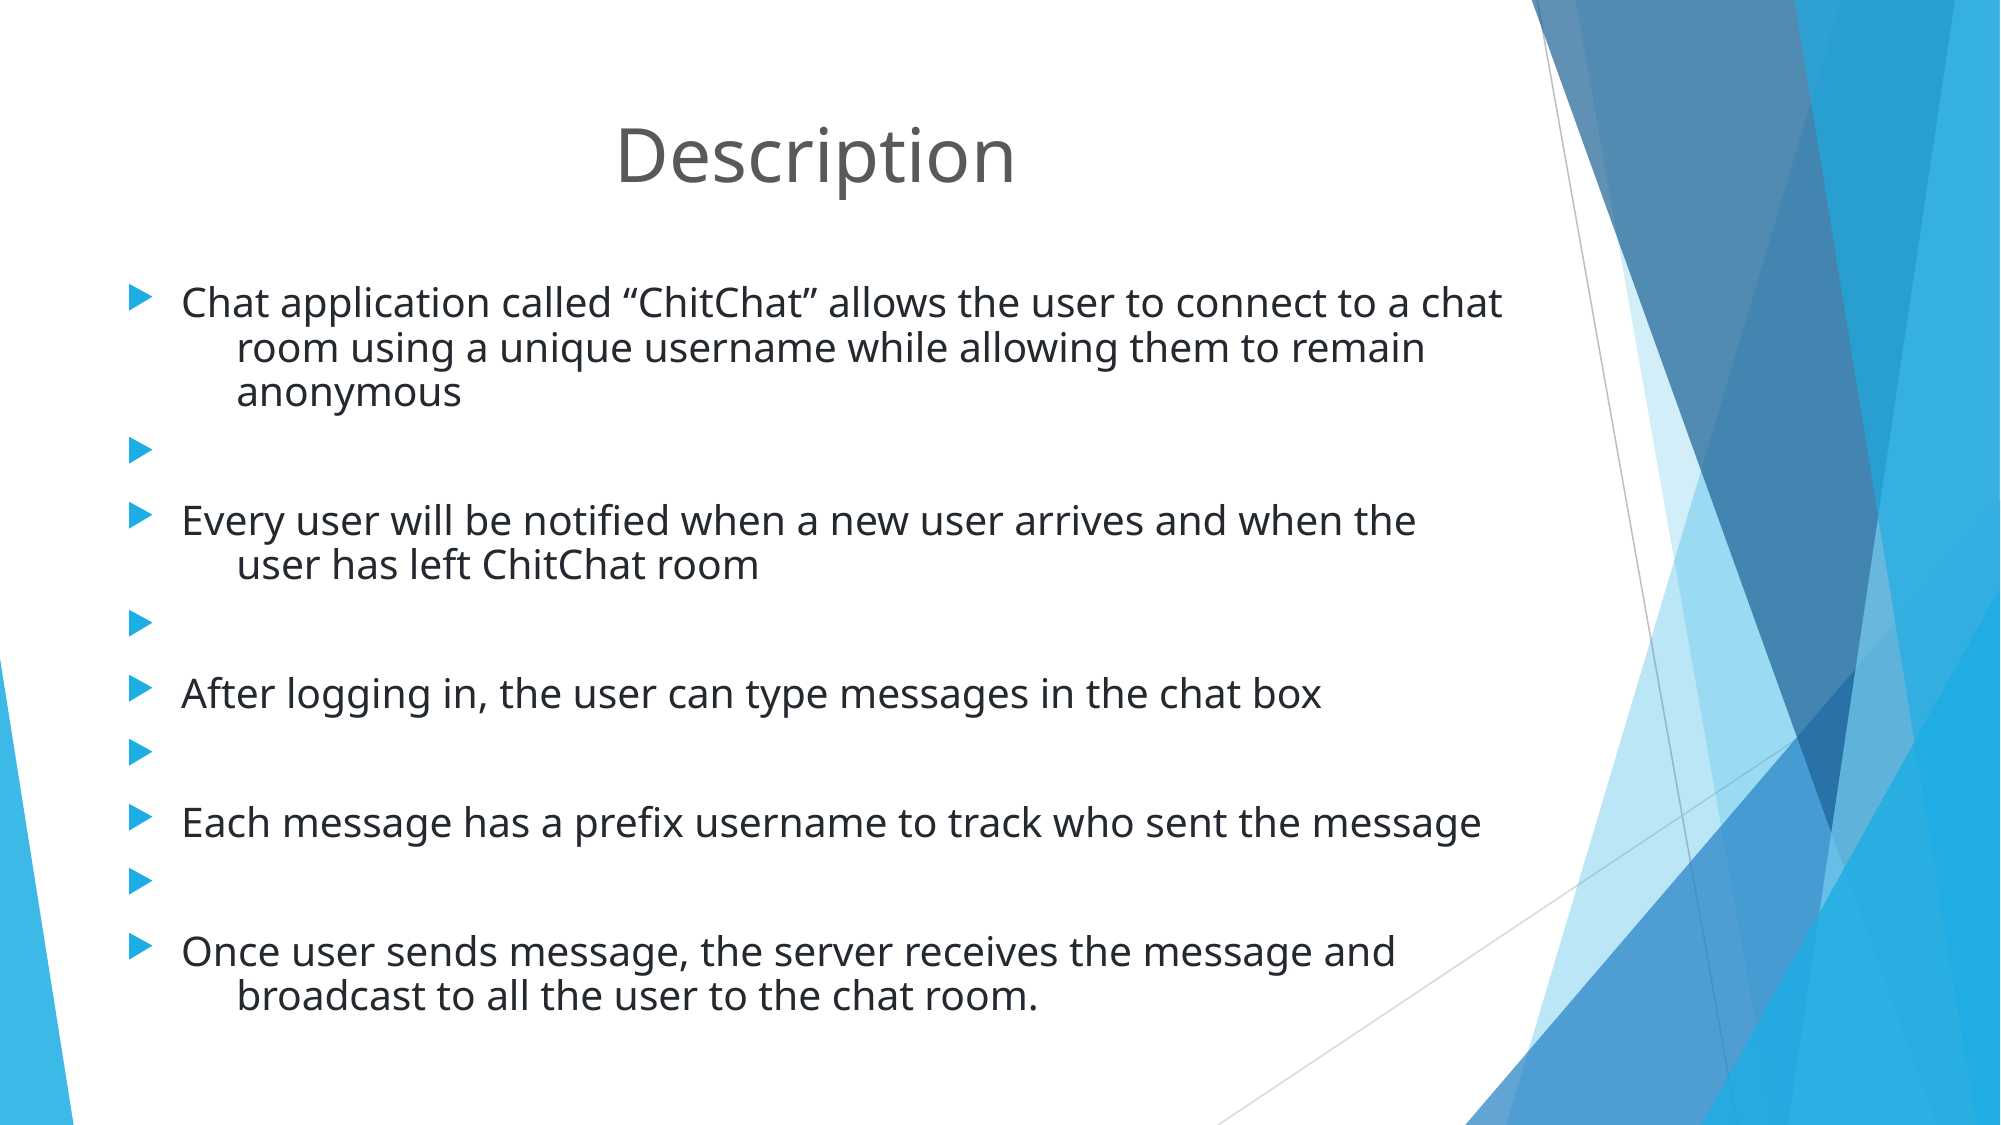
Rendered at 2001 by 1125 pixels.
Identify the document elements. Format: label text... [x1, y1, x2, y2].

list Chat application called “ChitChat” allows the user to connect to a chat room using a unique username while allowing them to remain anonymous Every user will be notified when a new user arrives and when the user has left ChitChat room After logging in, the user can type messages in the chat box Each message has a prefix username to track who sent the message Once user sends message, the server receives the message and broadcast to all the user to the chat room. [111, 275, 1522, 1040]
title Description [111, 99, 1522, 215]
